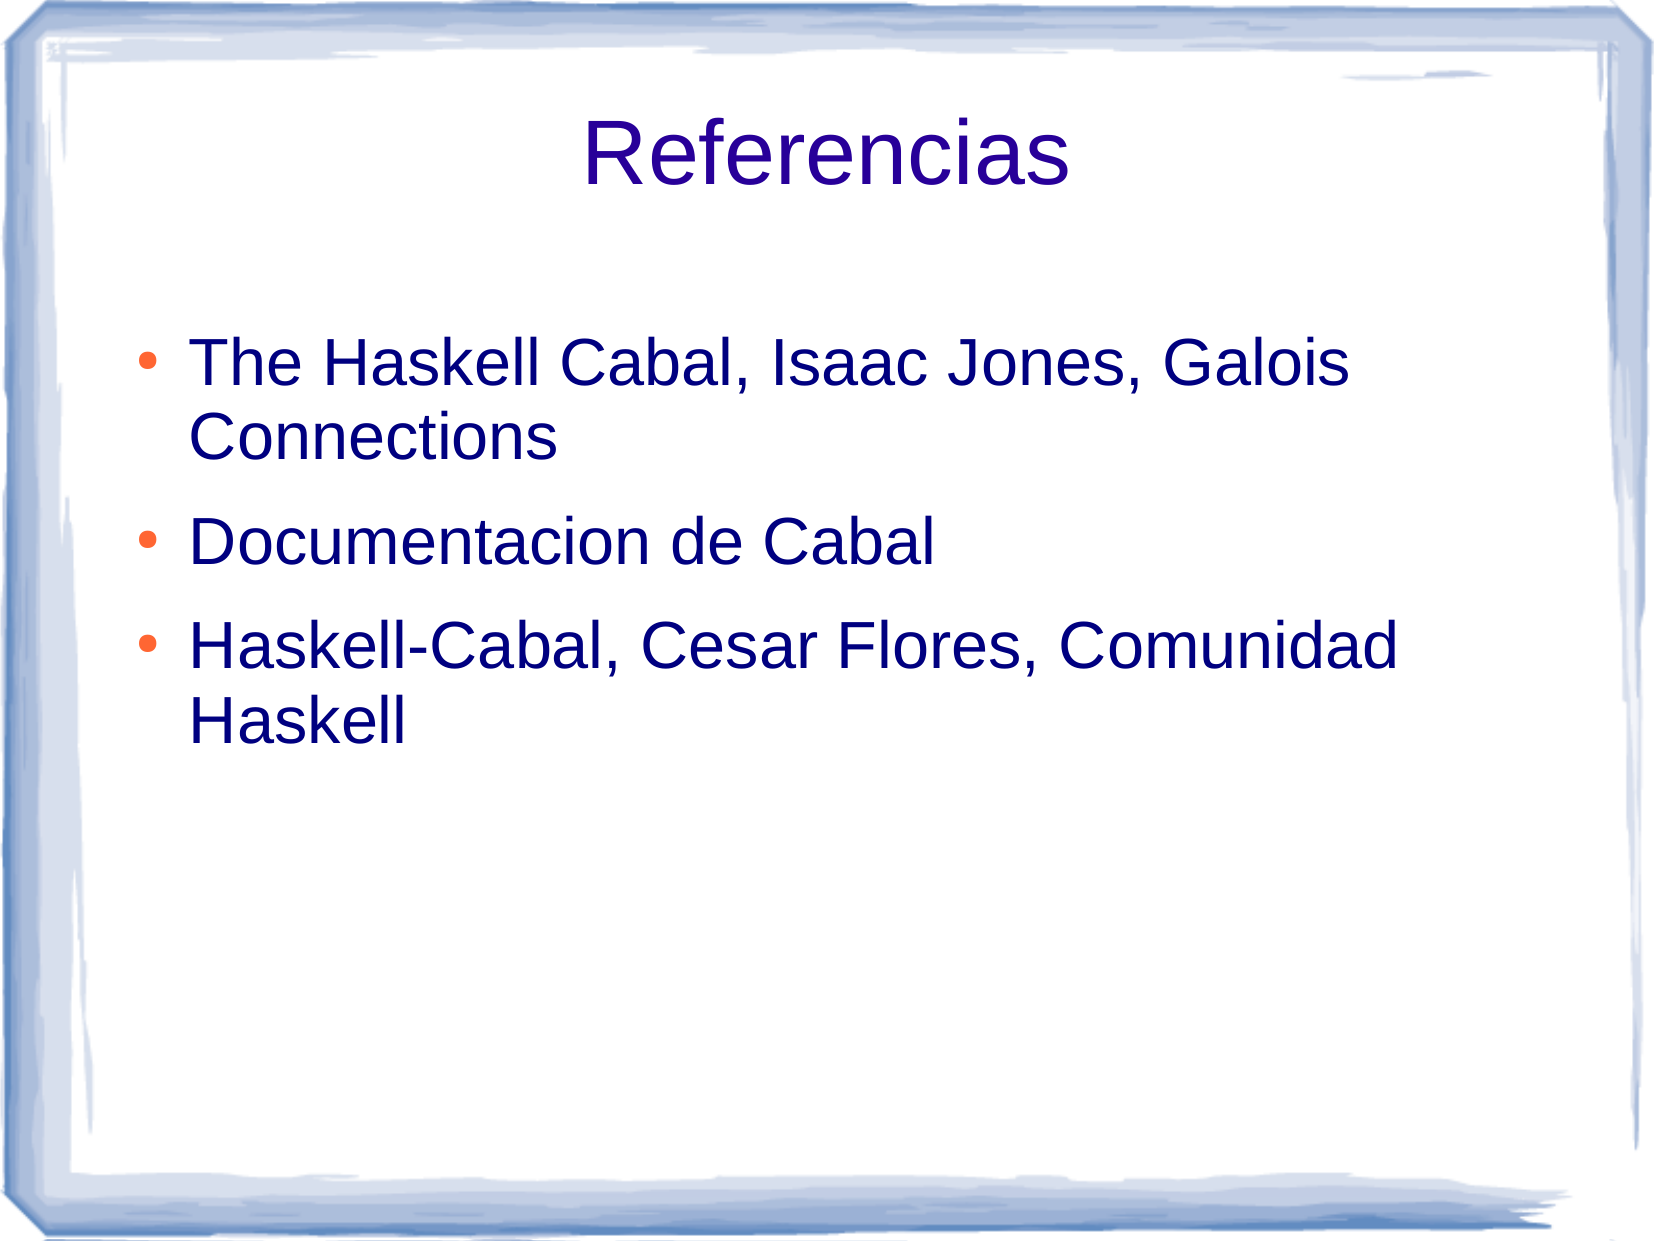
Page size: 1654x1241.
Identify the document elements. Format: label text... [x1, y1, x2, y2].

picture [0, 0, 1654, 1241]
list The Haskell Cabal, Isaac Jones, Galois Connections Documentacion de Cabal Haskell-Cabal, Cesar Flores, Comunidad Haskell [118, 324, 1571, 990]
title Referencias [82, 56, 1571, 250]
